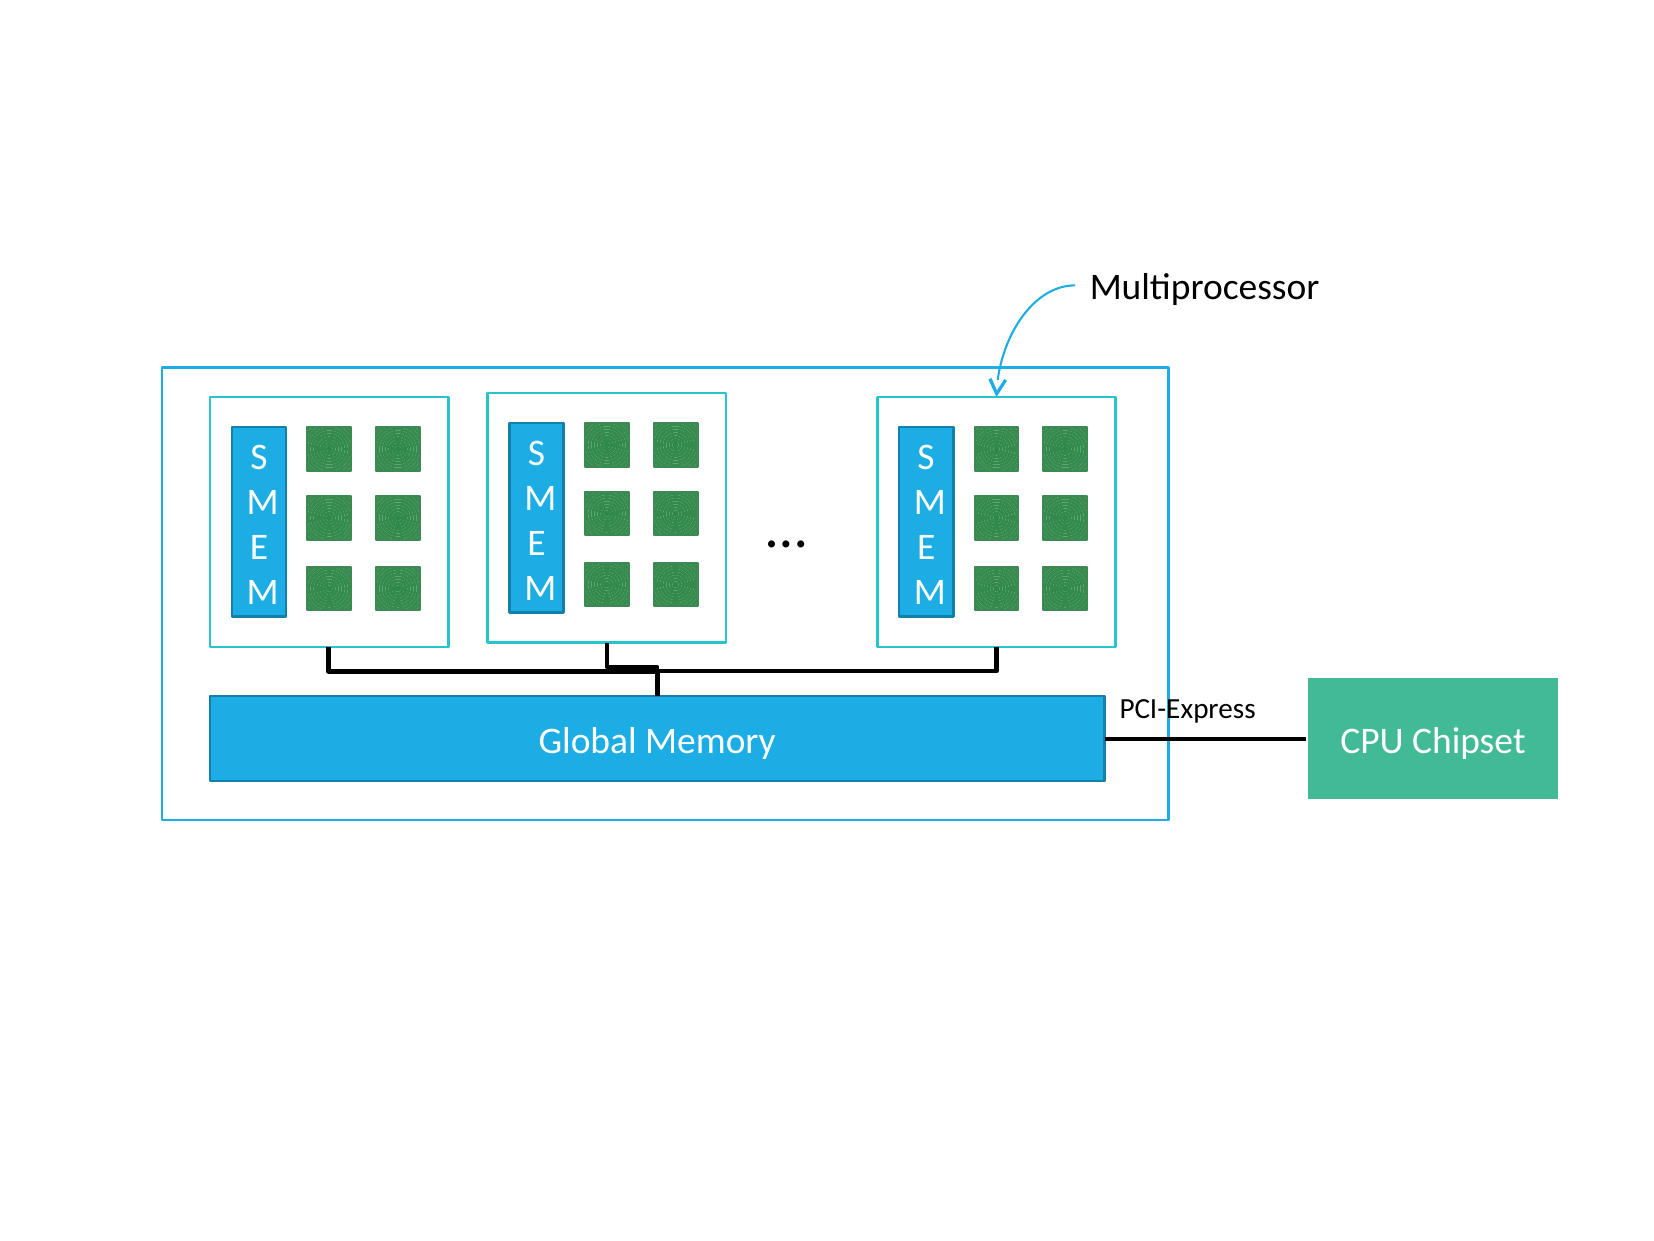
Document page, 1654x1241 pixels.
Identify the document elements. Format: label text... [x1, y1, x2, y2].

text_box SMEM [509, 422, 564, 613]
text_box SMEM [231, 427, 287, 617]
text_box [162, 367, 1169, 820]
text_box SMEM [899, 427, 954, 617]
text_box … [751, 481, 846, 567]
text_box [1105, 732, 1169, 737]
text_box PCI-Express [1104, 682, 1316, 732]
text_box CPU Chipset [1305, 676, 1560, 802]
text_box Global Memory [210, 695, 1105, 782]
text_box Multiprocessor [1075, 254, 1433, 315]
